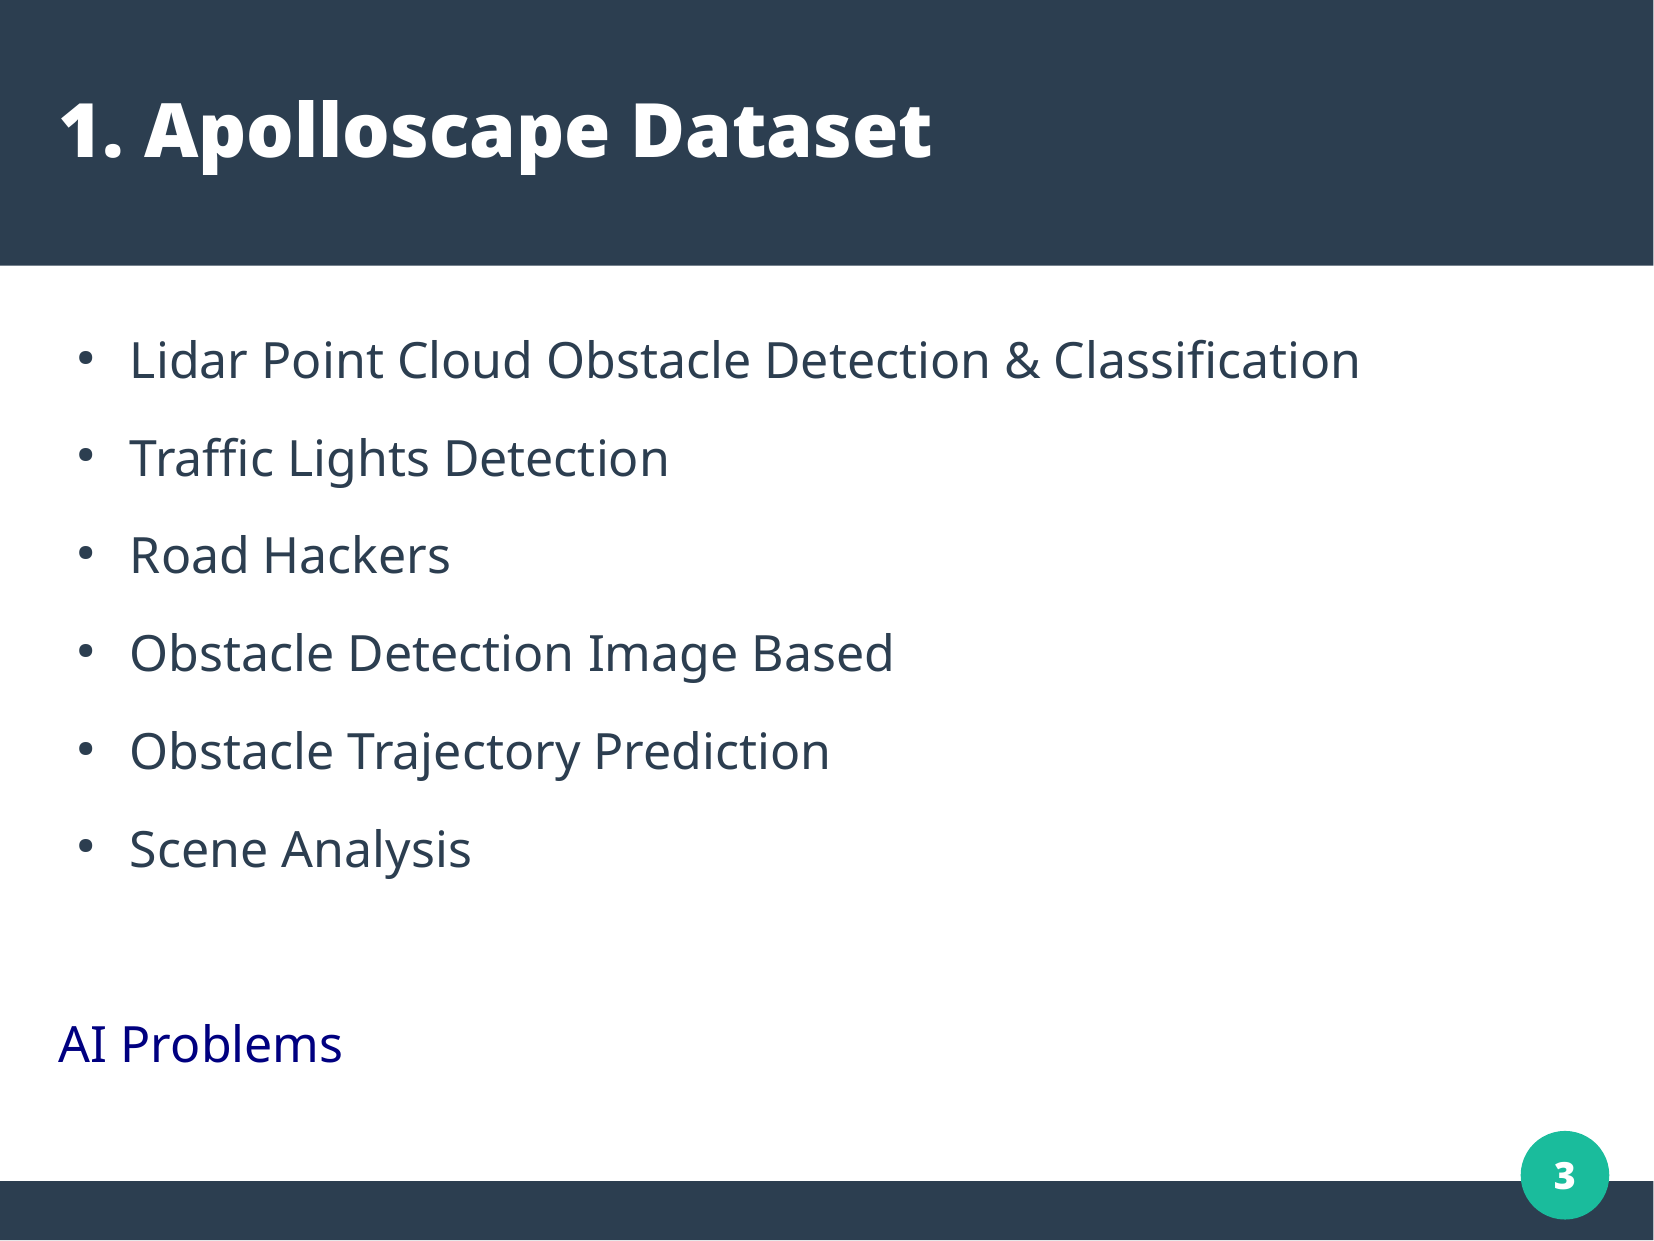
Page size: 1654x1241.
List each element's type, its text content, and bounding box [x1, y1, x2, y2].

list Lidar Point Cloud Obstacle Detection & Classification Traffic Lights Detection Road Hackers Obstacle Detection Image Based Obstacle Trajectory Prediction Scene Analysis AI Problems [59, 324, 1595, 1152]
title 1. Apolloscape Dataset [59, 49, 1595, 207]
